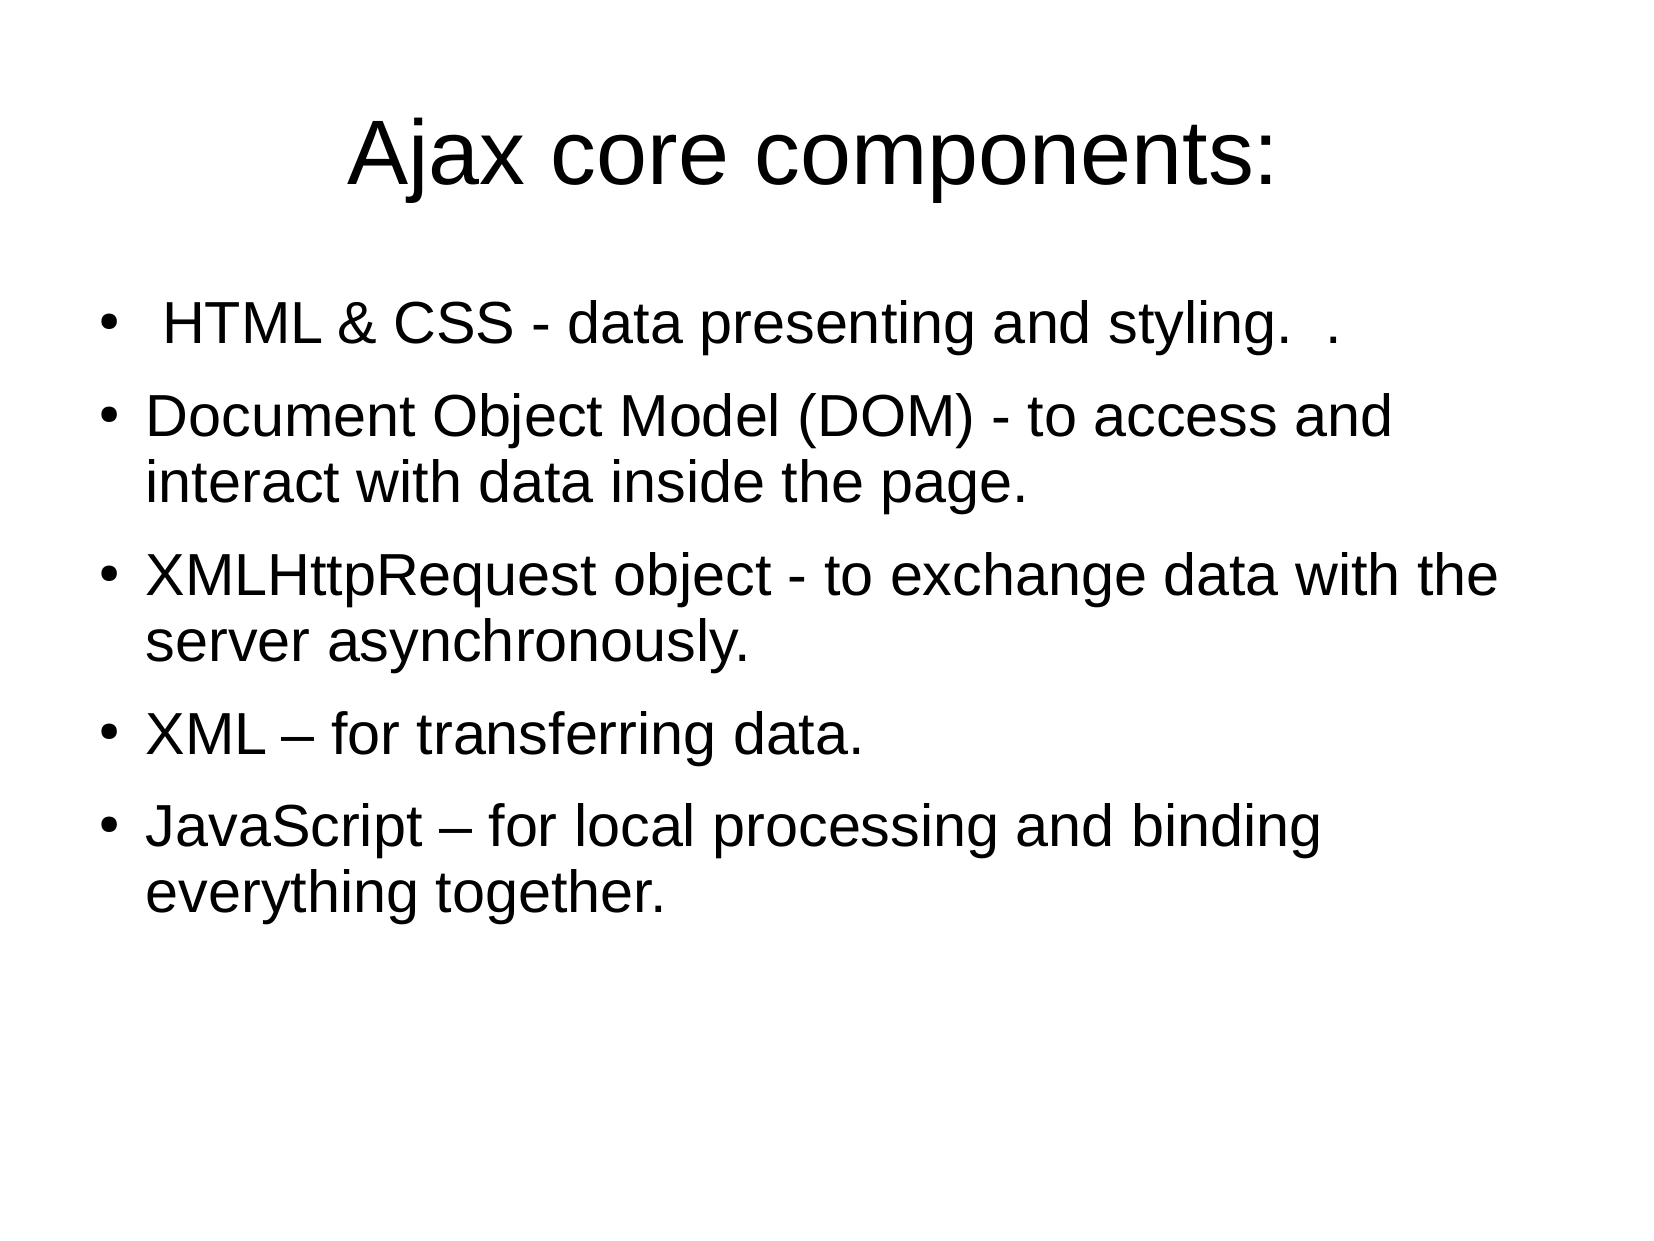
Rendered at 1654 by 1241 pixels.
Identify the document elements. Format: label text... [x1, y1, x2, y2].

list HTML & CSS - data presenting and styling. . Document Object Model (DOM) - to access and interact with data inside the page. XMLHttpRequest object - to exchange data with the server asynchronously. XML – for transferring data. JavaScript – for local processing and binding everything together. [82, 290, 1571, 1010]
title Ajax core components: [82, 49, 1571, 257]
